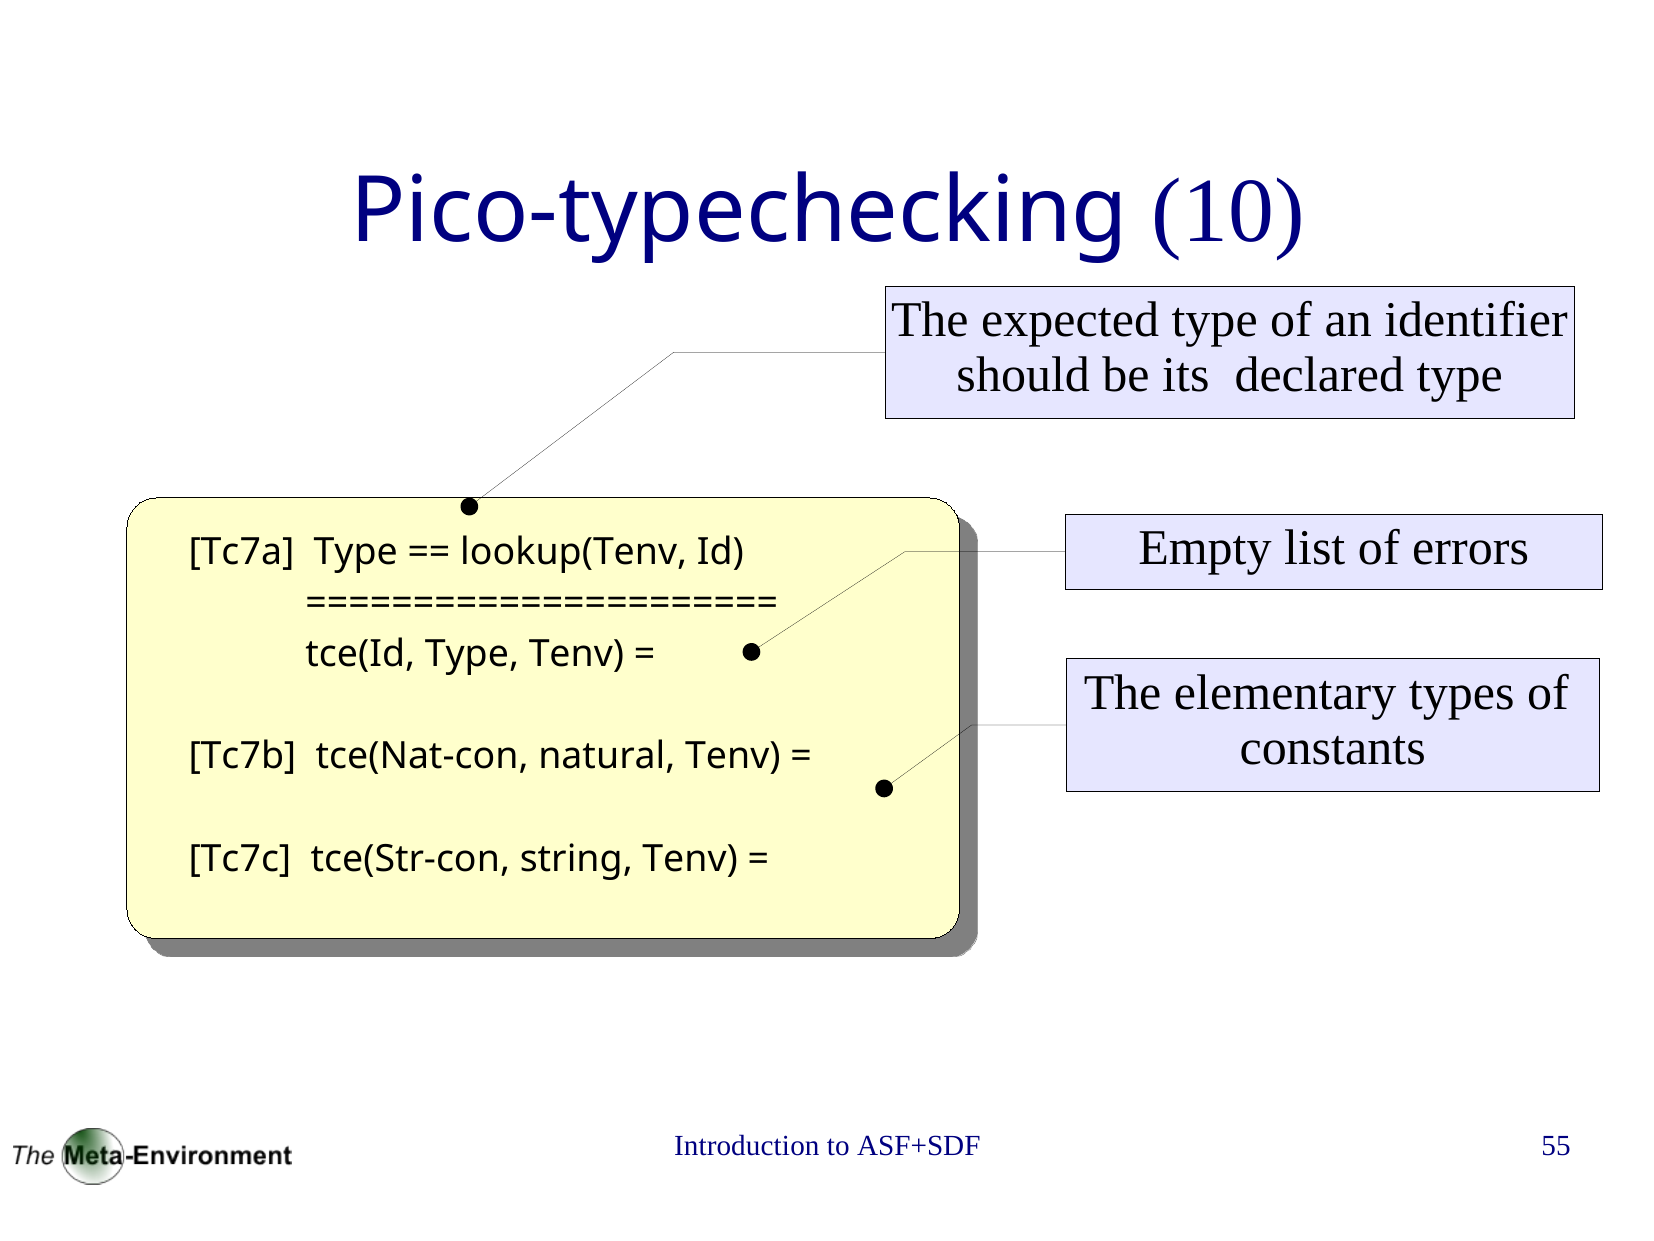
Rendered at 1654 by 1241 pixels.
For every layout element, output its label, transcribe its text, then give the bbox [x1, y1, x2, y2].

picture [13, 1128, 292, 1185]
text_box Empty list of errors [1065, 514, 1603, 590]
text_box The expected type of an identifier should be its declared type [885, 286, 1575, 419]
title Pico-typechecking (10) [121, 102, 1534, 311]
text_box [126, 497, 960, 939]
text_box The elementary types of constants [1066, 658, 1600, 792]
text_box [Tc7a] Type == lookup(Tenv, Id) ====================== tce(Id, Type, Tenv) = [Tc7b] tce(Nat-con, natural, Tenv) = [Tc7c] tce(Str-con, string, Tenv) = [173, 517, 927, 1003]
